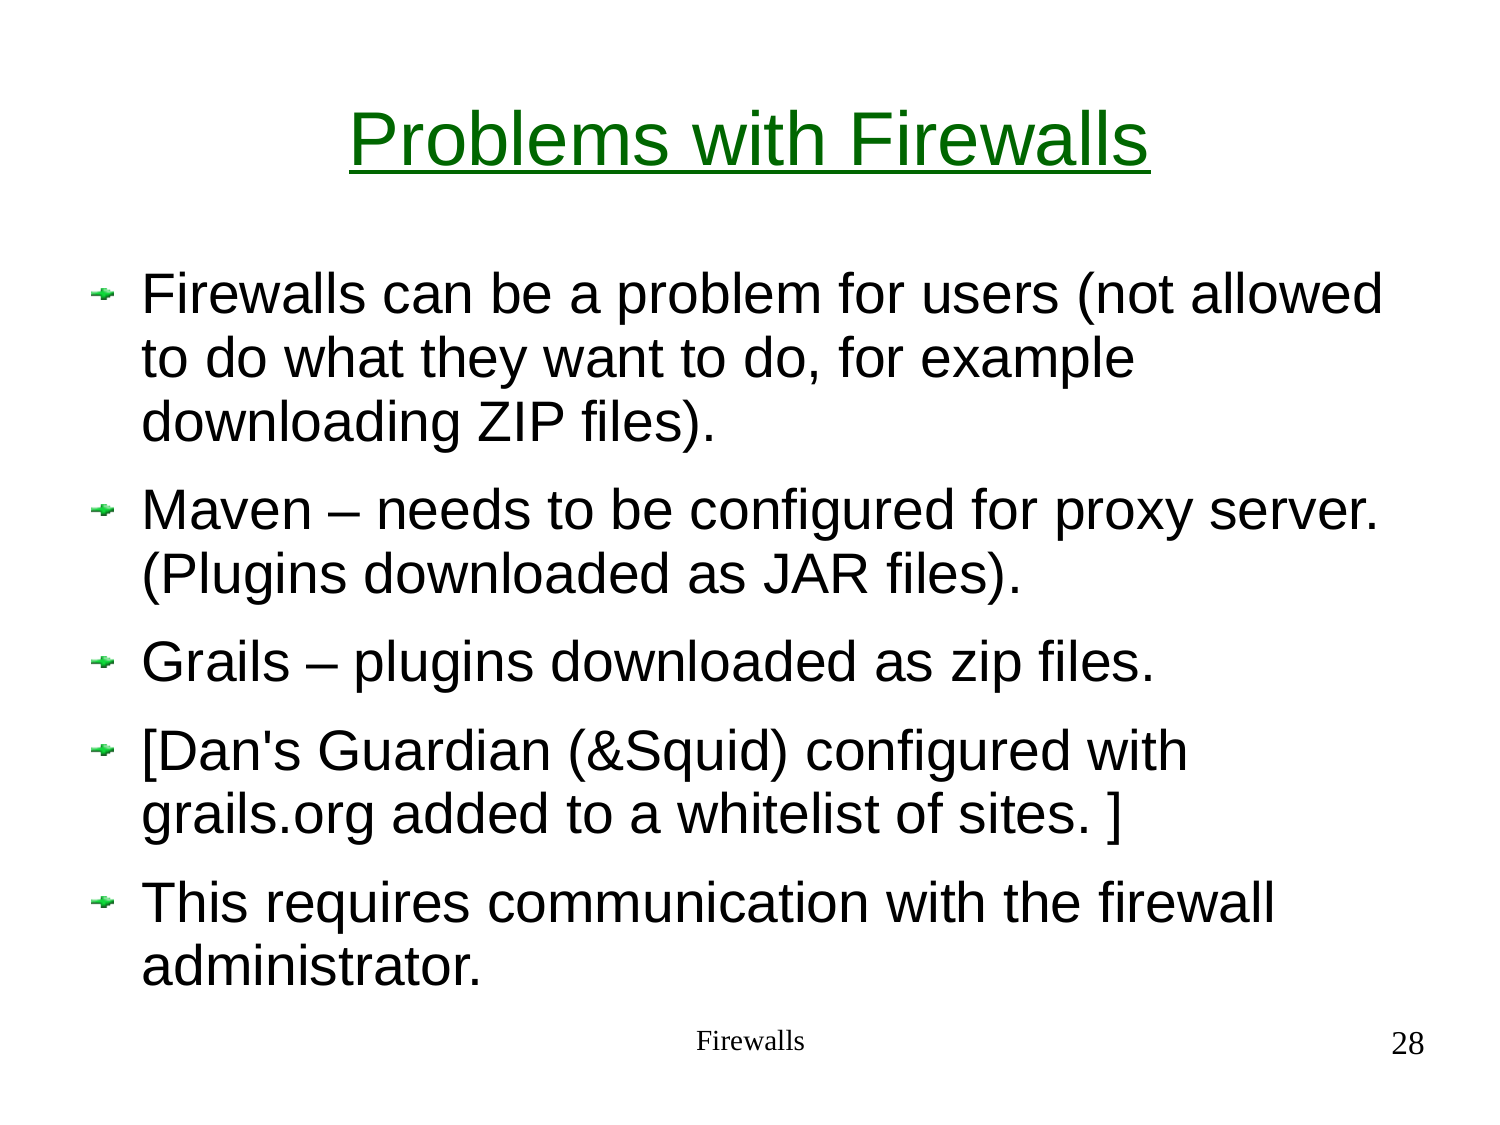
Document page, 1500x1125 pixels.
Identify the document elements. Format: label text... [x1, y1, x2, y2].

title Problems with Firewalls [75, 45, 1425, 233]
list Firewalls can be a problem for users (not allowed to do what they want to do, for example downloading ZIP files). Maven – needs to be configured for proxy server. (Plugins downloaded as JAR files). Grails – plugins downloaded as zip files. [Dan's Guardian (&Squid) configured with grails.org added to a whitelist of sites. ] This requires communication with the firewall administrator. [75, 262, 1425, 1006]
